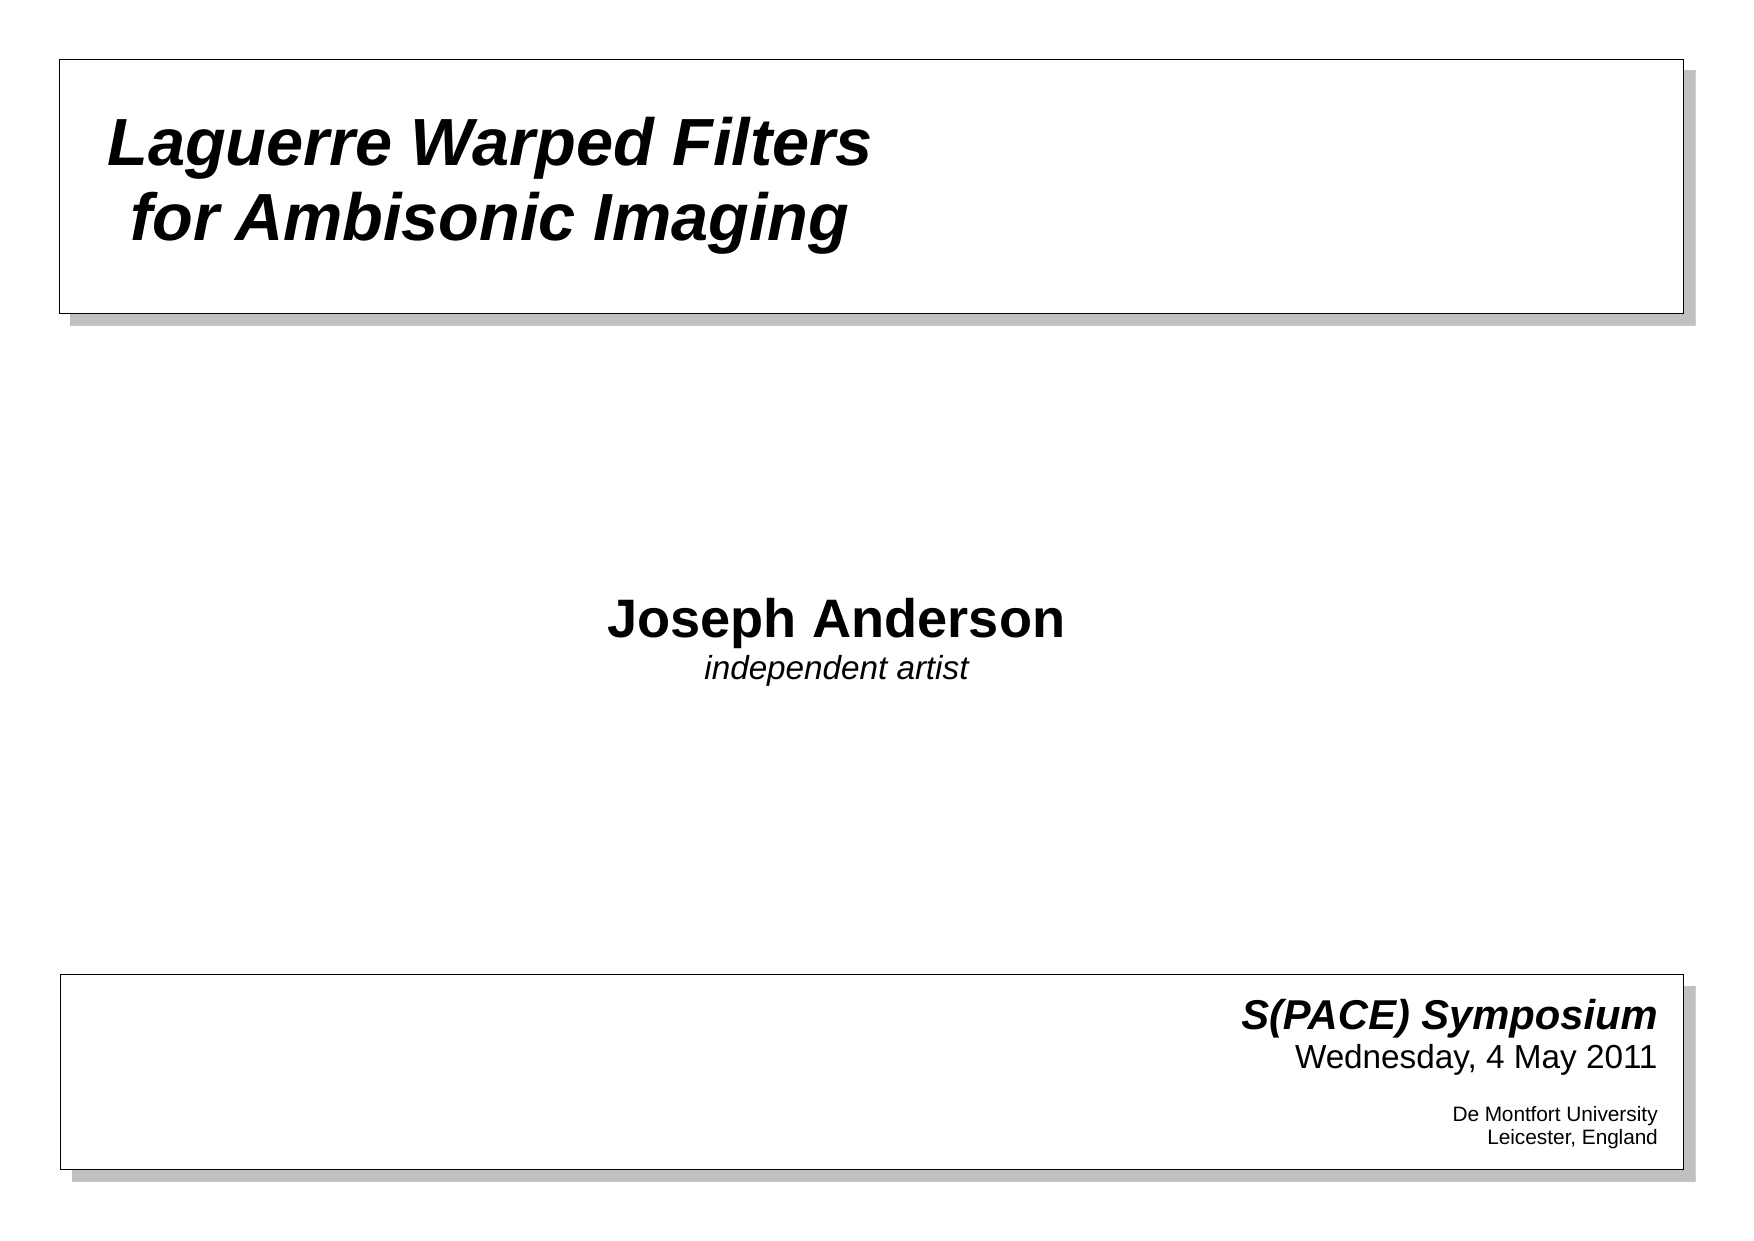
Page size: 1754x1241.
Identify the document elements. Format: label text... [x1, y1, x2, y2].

text_box Joseph Anderson independent artist [607, 588, 1093, 693]
text_box [60, 974, 1684, 1170]
list S(PACE) Symposium Wednesday, 4 May 2011 De Montfort University Leicester, England [1116, 992, 1658, 1150]
text_box [59, 59, 1684, 314]
text_box Laguerre Warped Filters for Ambisonic Imaging [82, 104, 898, 254]
